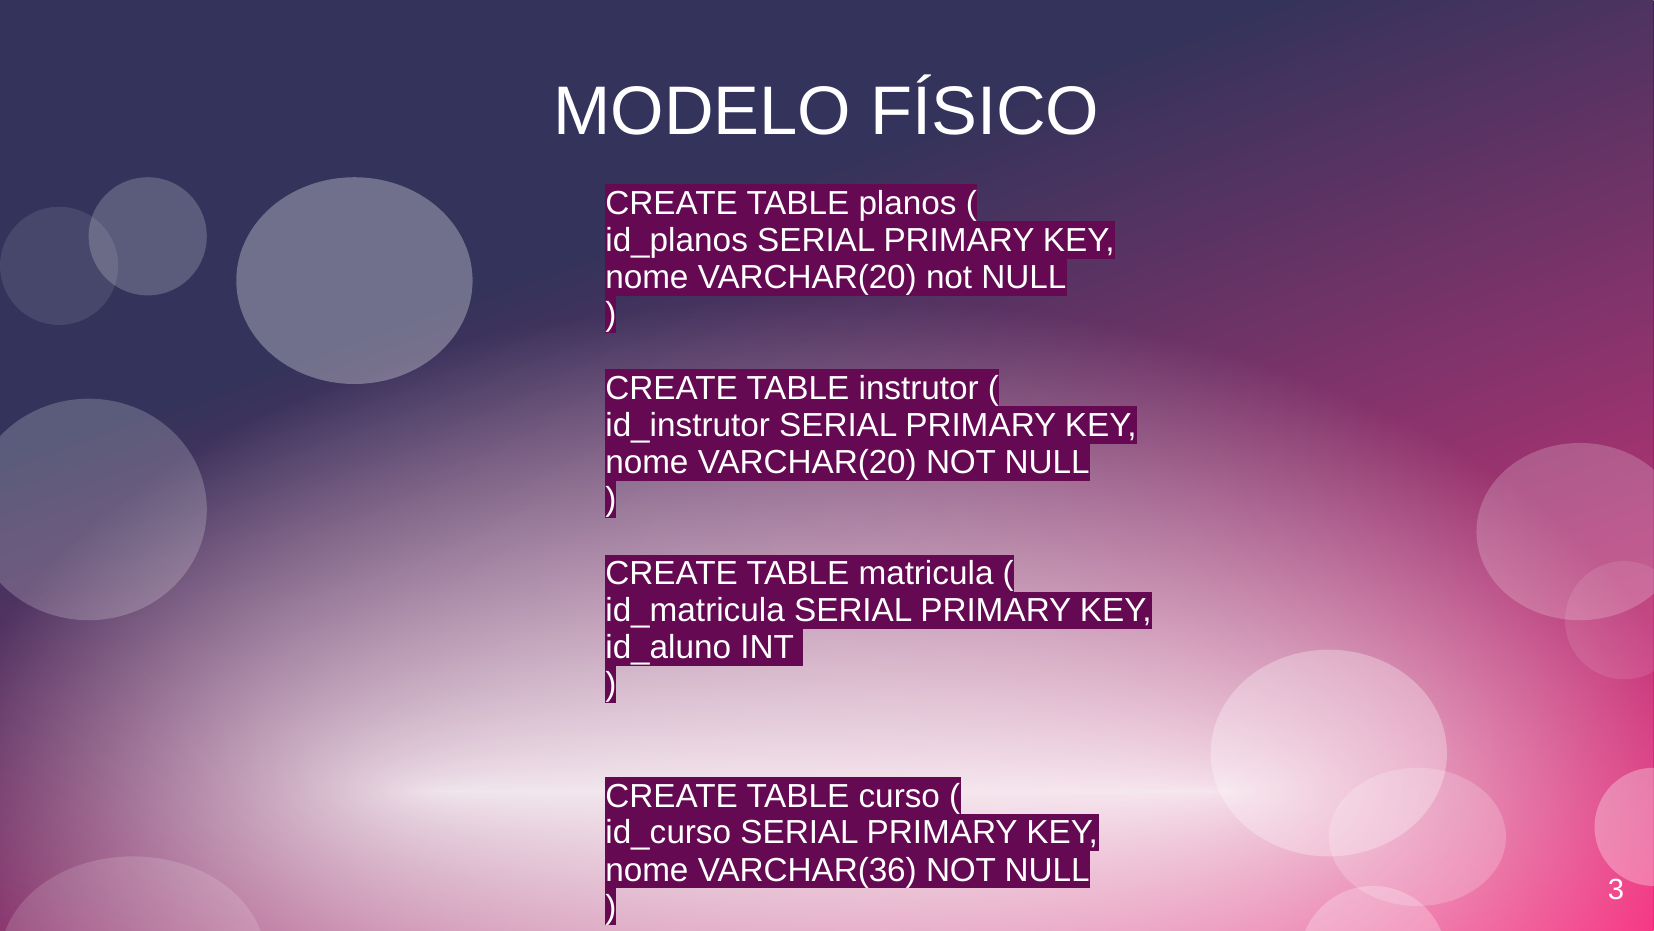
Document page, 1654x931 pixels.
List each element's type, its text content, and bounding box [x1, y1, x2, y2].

title MODELO FÍSICO [88, 29, 1565, 192]
text_box CREATE TABLE planos ( id_planos SERIAL PRIMARY KEY, nome VARCHAR(20) not NULL ) CREATE TABLE instrutor ( id_instrutor SERIAL PRIMARY KEY, nome VARCHAR(20) NOT NULL ) CREATE TABLE matricula ( id_matricula SERIAL PRIMARY KEY, id_aluno INT ) CREATE TABLE curso ( id_curso SERIAL PRIMARY KEY, nome VARCHAR(36) NOT NULL ) [590, 177, 1236, 931]
